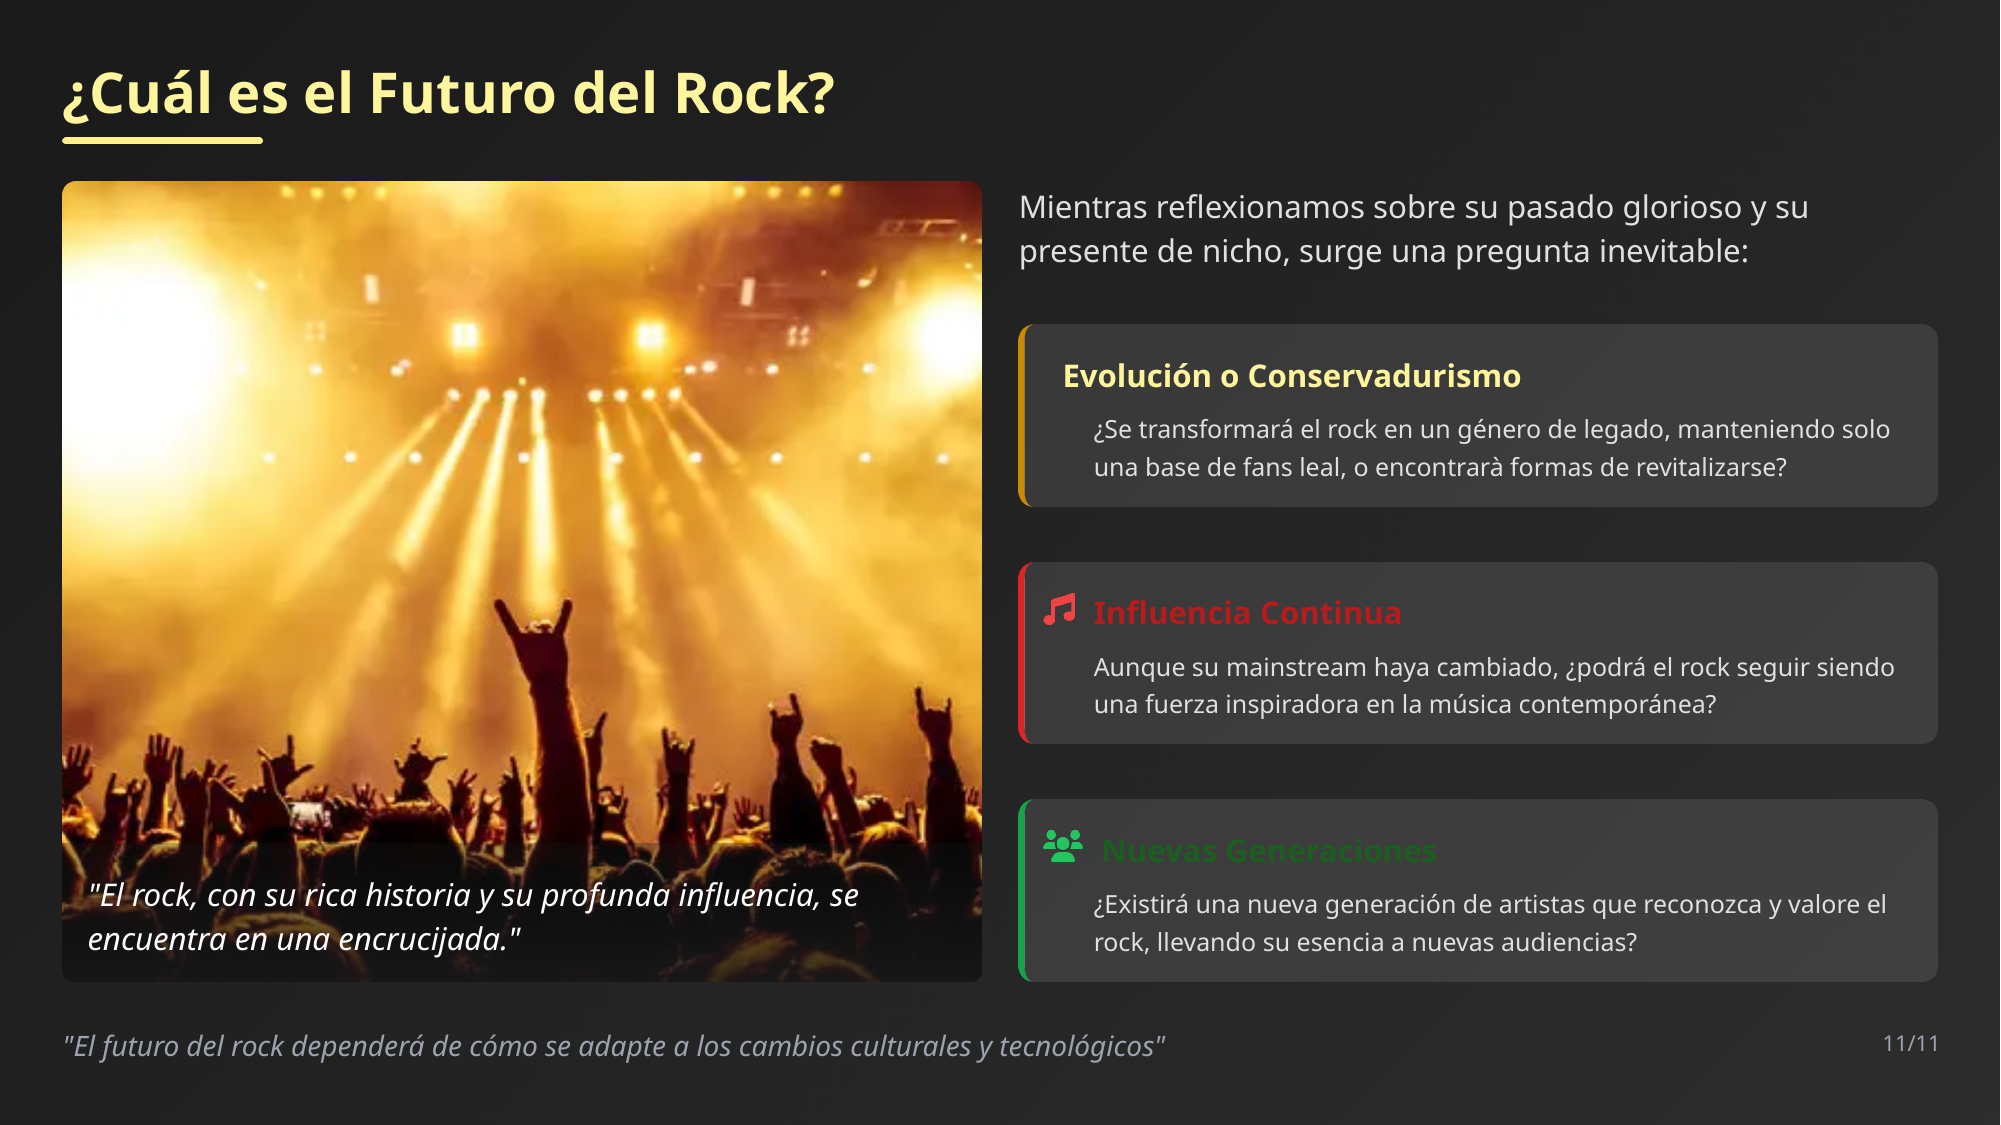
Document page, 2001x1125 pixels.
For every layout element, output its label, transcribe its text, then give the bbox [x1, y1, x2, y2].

text_box "El futuro del rock dependerá de cómo se adapte a los cambios culturales y tecnológicos" [62, 1018, 1400, 1063]
picture [0, 0, 2000, 1125]
text_box Aunque su mainstream haya cambiado, ¿podrá el rock seguir siendo una fuerza inspiradora en la música contemporánea? [1093, 643, 1913, 719]
text_box Evolución o Conservadurismo [1062, 350, 1605, 394]
text_box ¿Cuál es el Futuro del Rock? [62, 62, 2000, 125]
text_box Influencia Continua [1093, 587, 1442, 632]
text_box ¿Se transformará el rock en un género de legado, manteniendo solo una base de fans leal, o encontrarà formas de revitalizarse? [1093, 406, 1913, 482]
text_box Nuevas Generaciones [1101, 825, 1494, 869]
text_box ¿Existirá una nueva generación de artistas que reconozca y valore el rock, llevando su esencia a nuevas audiencias? [1093, 881, 1913, 957]
text_box Mientras reflexionamos sobre su pasado glorioso y su presente de nicho, surge una pregunta inevitable: [1018, 181, 1938, 269]
text_box 11/11 [1882, 1025, 1949, 1057]
text_box "El rock, con su rica historia y su profunda influencia, se encuentra en una encrucijada." [87, 868, 957, 957]
